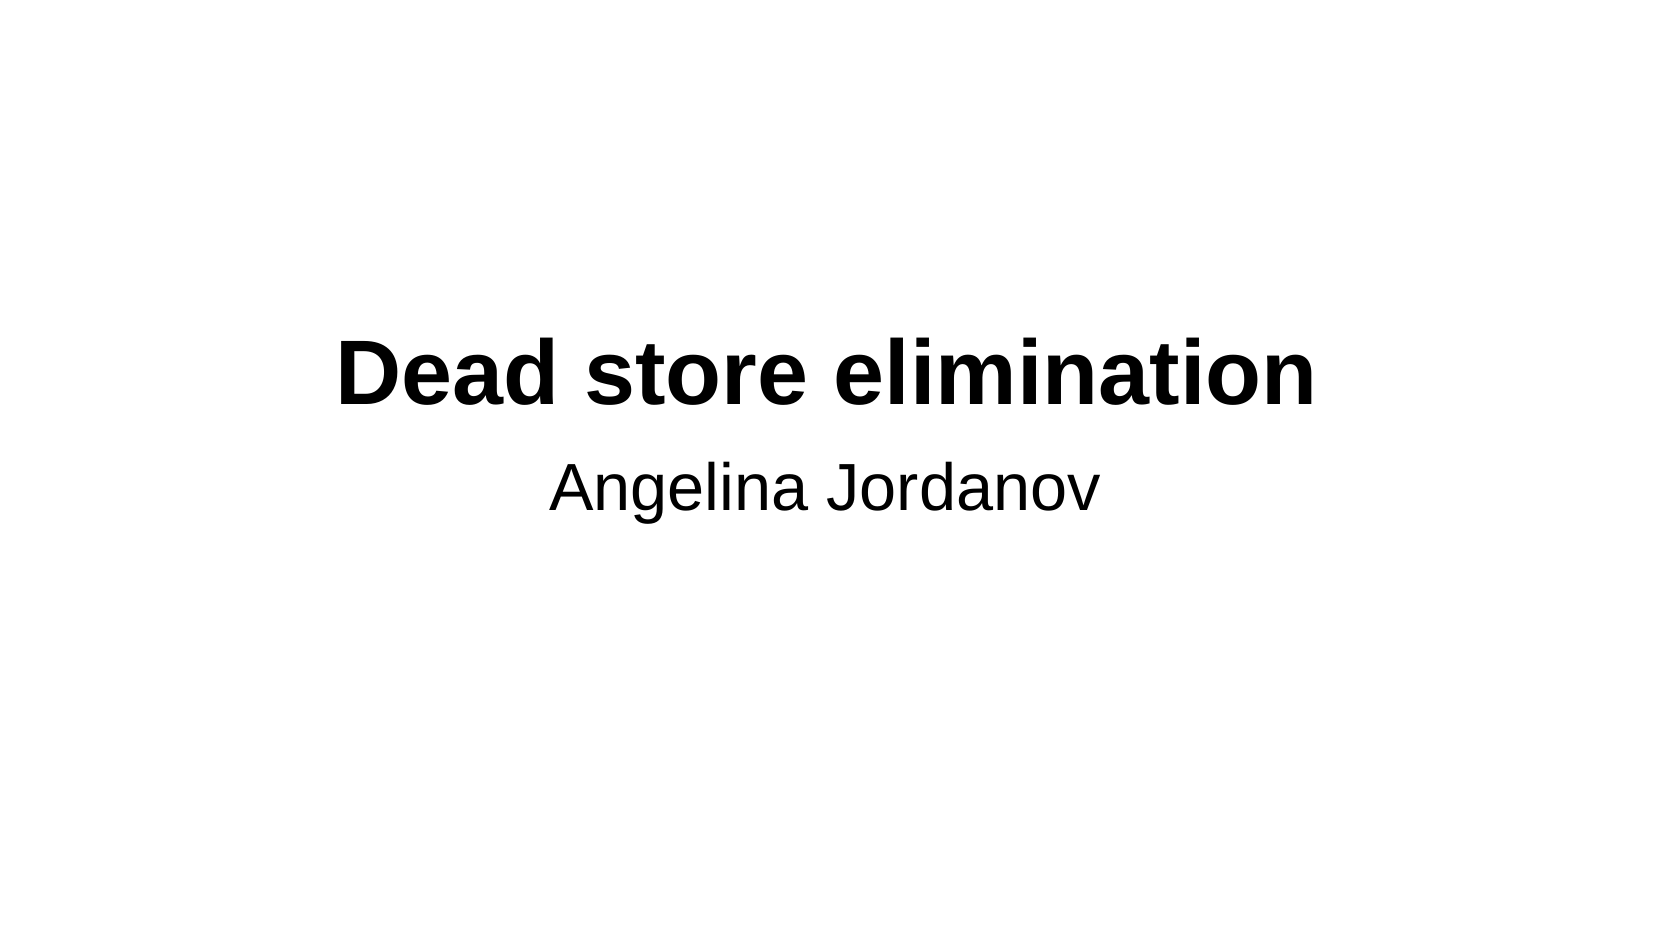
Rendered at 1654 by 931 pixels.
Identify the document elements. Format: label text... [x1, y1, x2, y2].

title Dead store elimination [82, 294, 1571, 451]
subtitle Angelina Jordanov [300, 375, 1351, 601]
